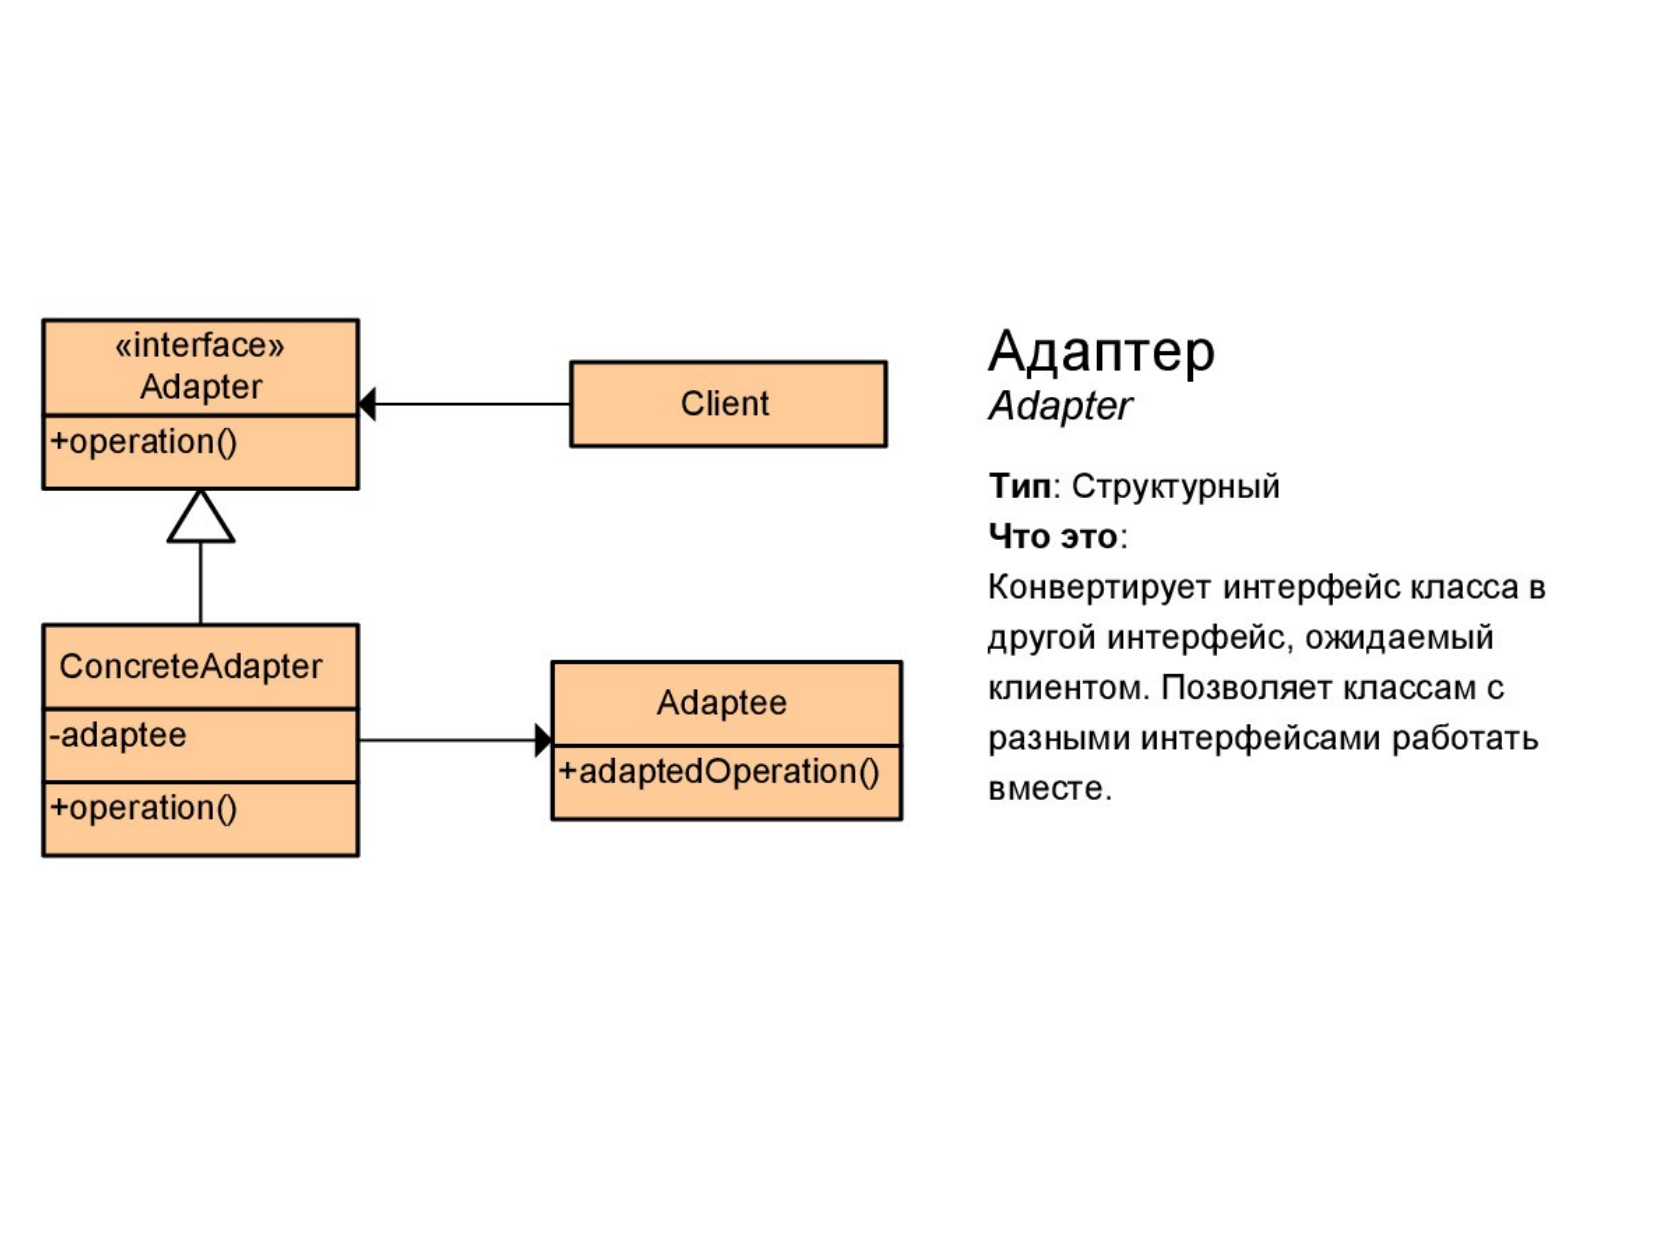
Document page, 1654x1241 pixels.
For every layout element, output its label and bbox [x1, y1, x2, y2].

picture [16, 259, 1654, 976]
